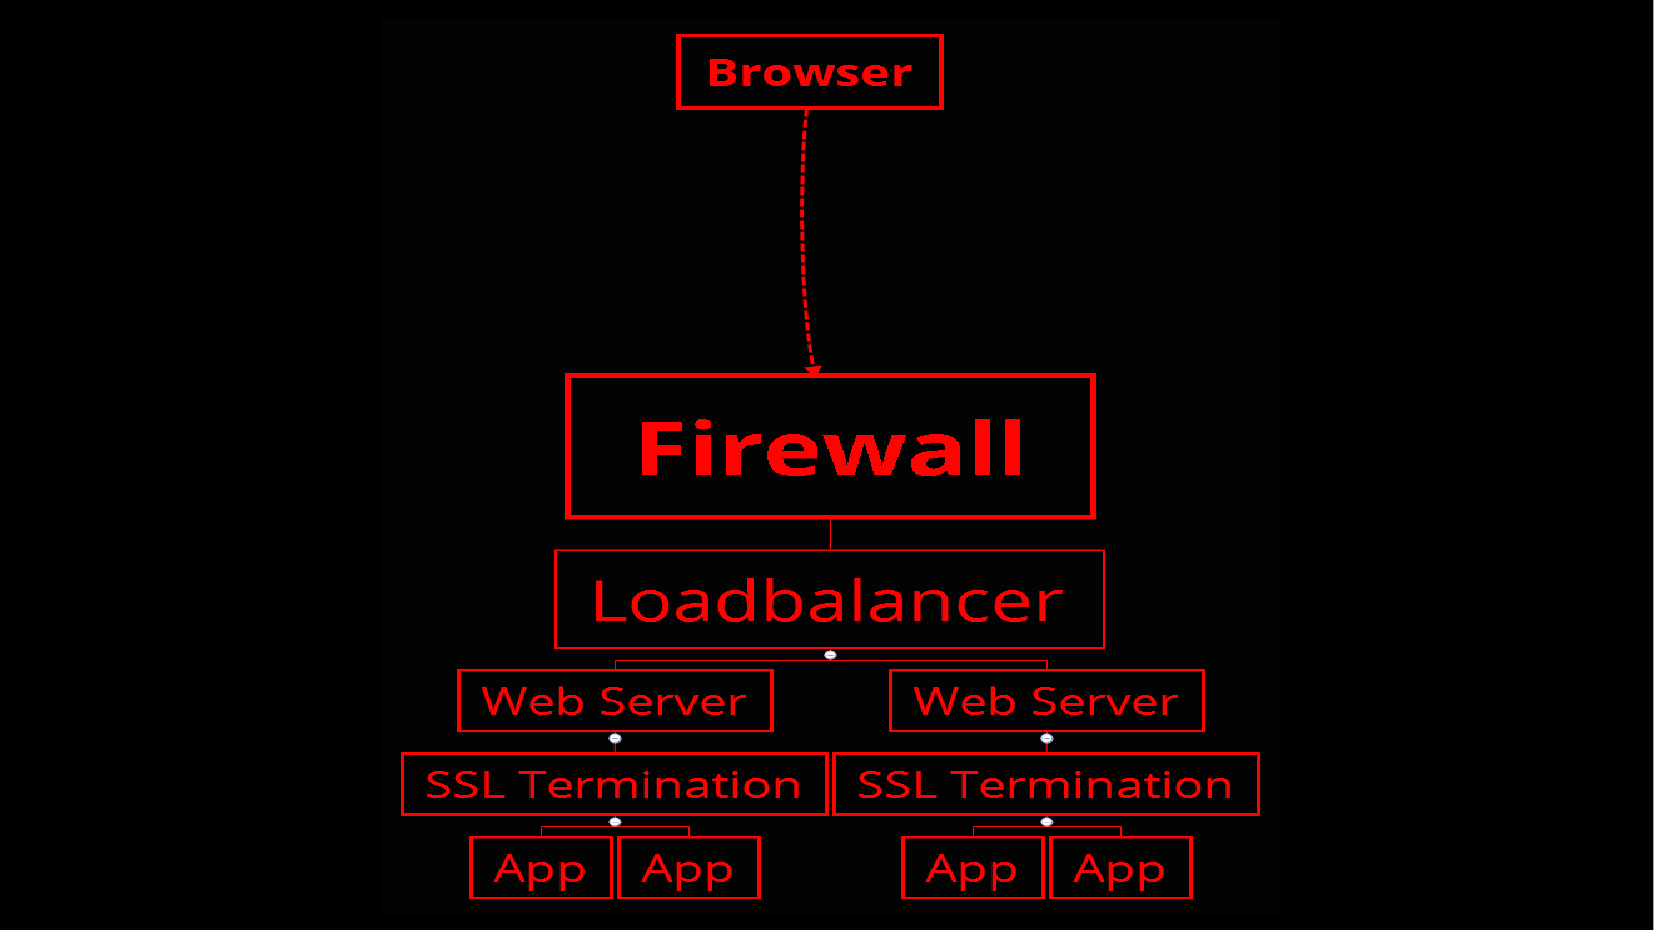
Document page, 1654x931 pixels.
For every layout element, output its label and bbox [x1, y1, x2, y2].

picture [381, 19, 1281, 914]
